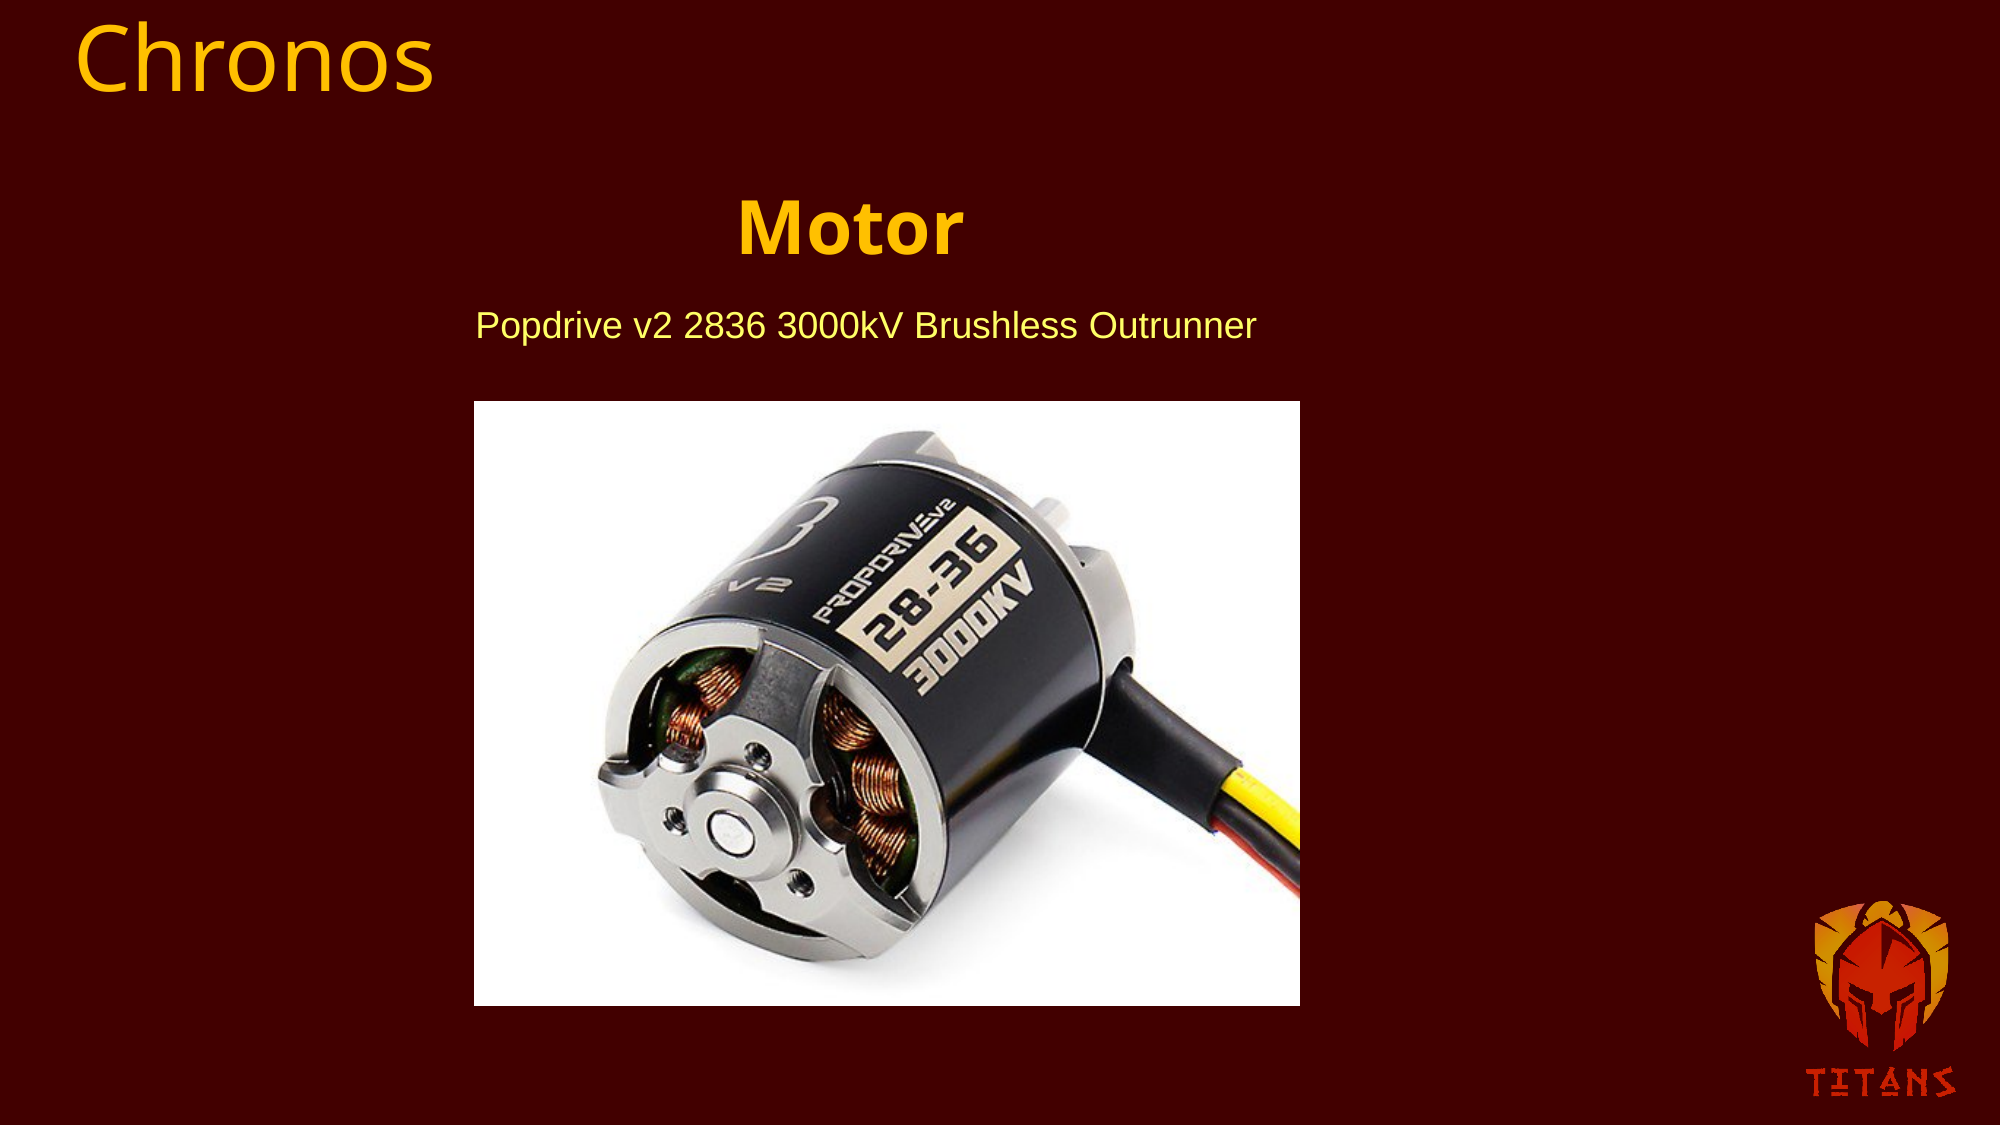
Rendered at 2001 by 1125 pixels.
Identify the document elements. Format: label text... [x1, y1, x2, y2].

text_box Popdrive v2 2836 3000kV Brushless Outrunner [460, 297, 1359, 355]
list Motor [720, 141, 1567, 277]
picture [474, 401, 1300, 1006]
picture [1749, 888, 2000, 1125]
title Chronos [59, 0, 1784, 171]
